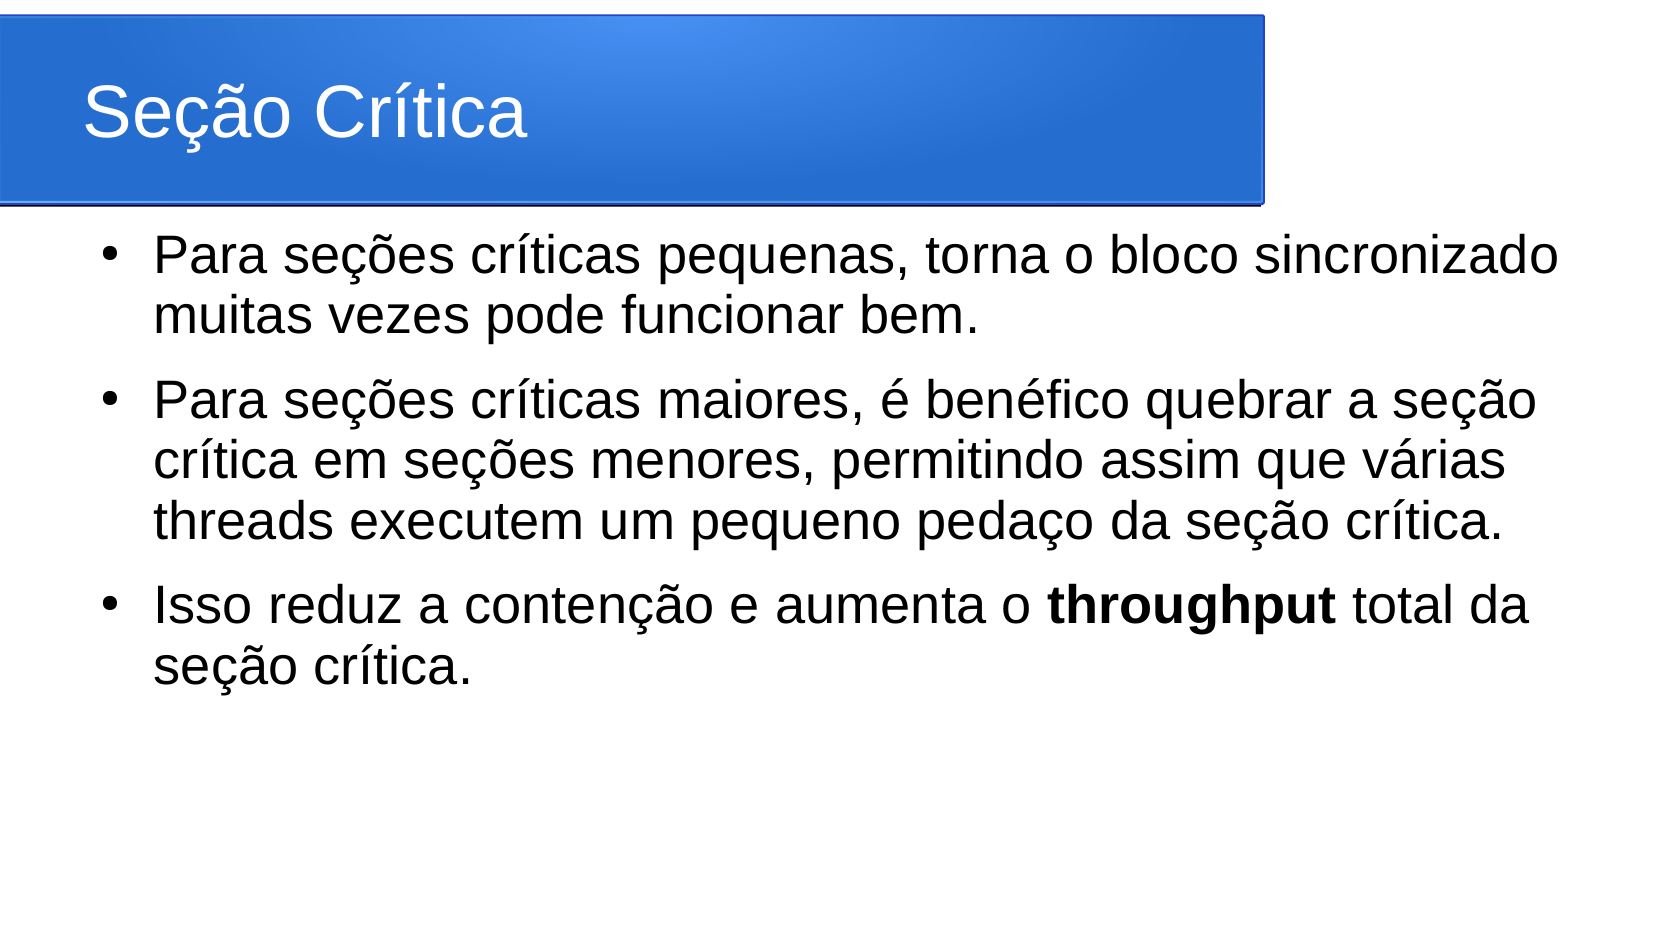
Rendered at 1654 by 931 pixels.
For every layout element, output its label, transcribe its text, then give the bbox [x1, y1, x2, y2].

title Seção Crítica [82, 35, 1235, 189]
list Para seções críticas pequenas, torna o bloco sincronizado muitas vezes pode funcionar bem. Para seções críticas maiores, é benéfico quebrar a seção crítica em seções menores, permitindo assim que várias threads executem um pequeno pedaço da seção crítica. Isso reduz a contenção e aumenta o throughput total da seção crítica. [82, 224, 1571, 764]
